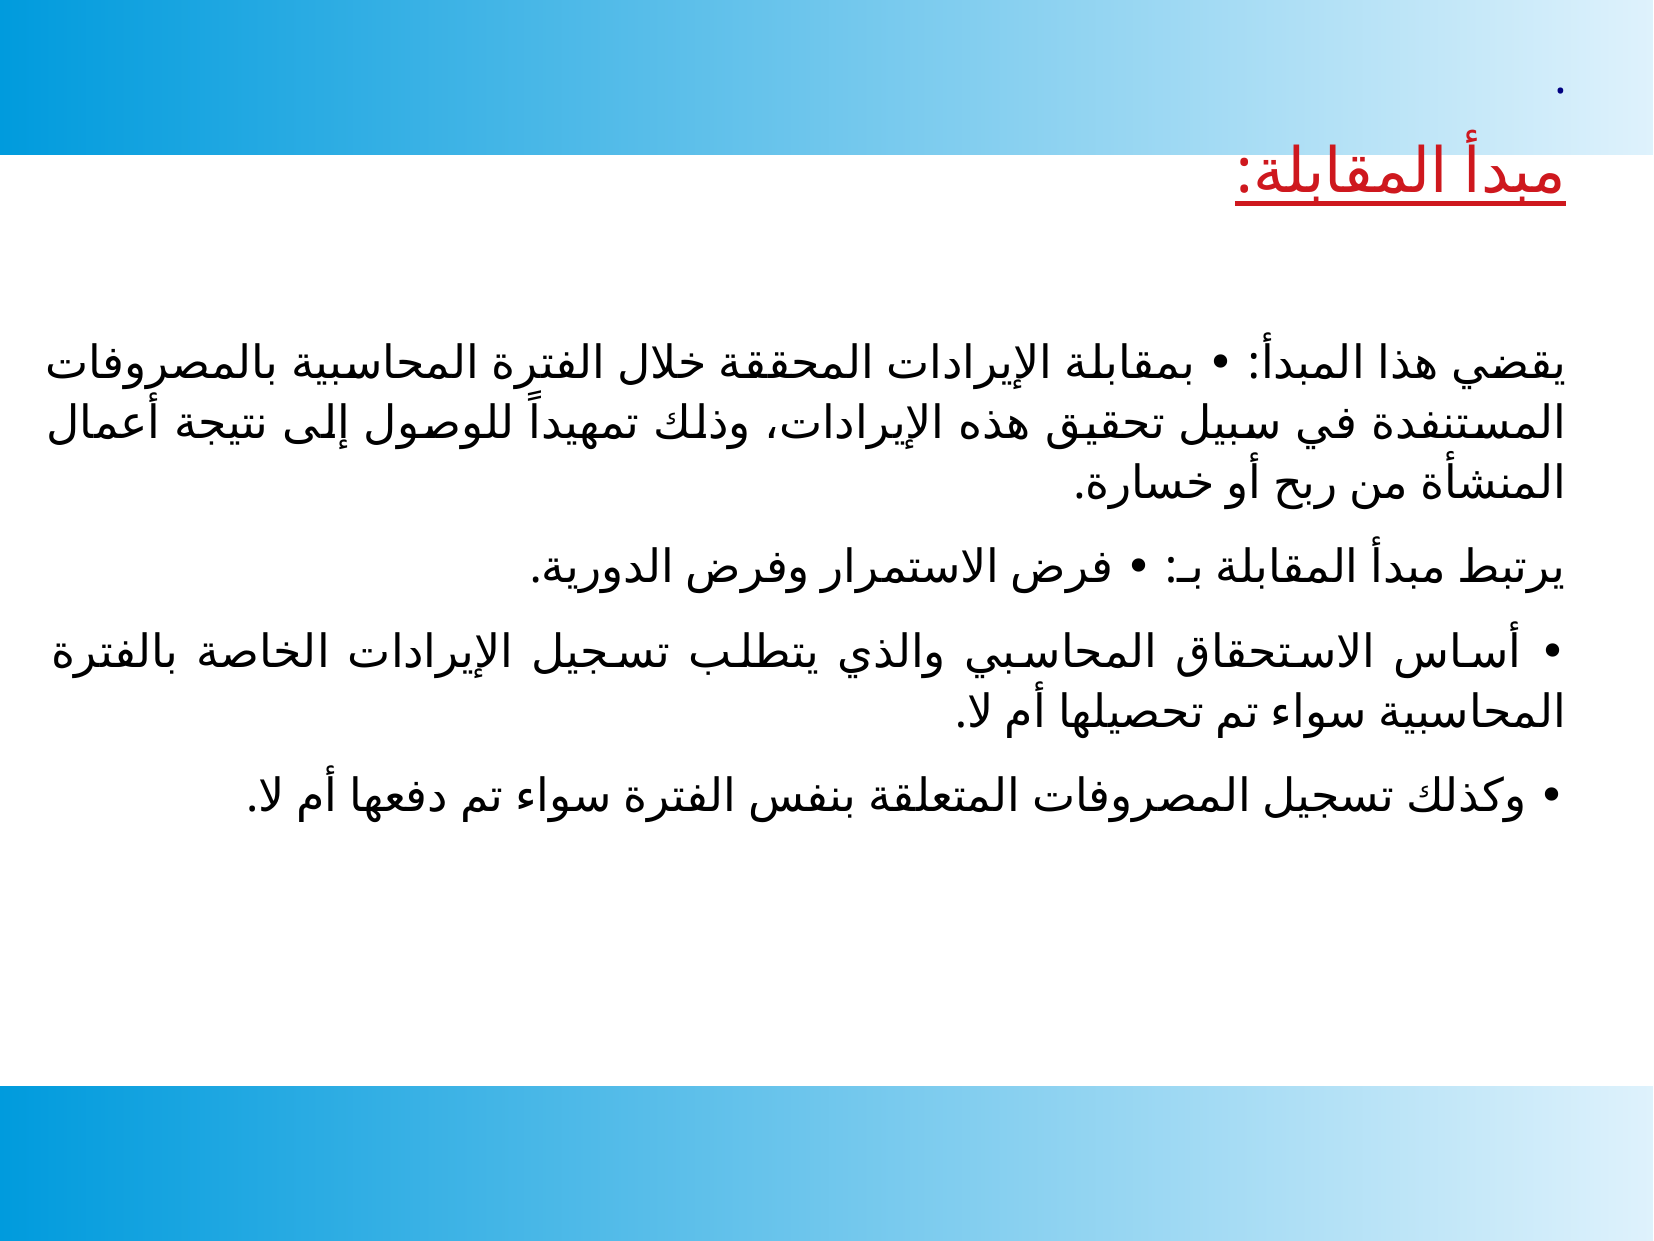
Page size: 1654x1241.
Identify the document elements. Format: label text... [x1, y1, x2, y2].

text_box . مبدأ المقابلة: يقضي هذا المبدأ: • بمقابلة الإيرادات المحققة خلال الفترة المحاسبية بالمصروفات المستنفدة في سبيل تحقيق هذه الإيرادات، وذلك تمهيداً للوصول إلى نتيجة أعمال المنشأة من ربح أو خسارة. يرتبط مبدأ المقابلة بـ: • فرض الاستمرار وفرض الدورية. • أساس الاستحقاق المحاسبي والذي يتطلب تسجيل الإيرادات الخاصة بالفترة المحاسبية سواء تم تحصيلها أم لا. • وكذلك تسجيل المصروفات المتعلقة بنفس الفترة سواء تم دفعها أم لا. [30, 45, 1582, 1201]
